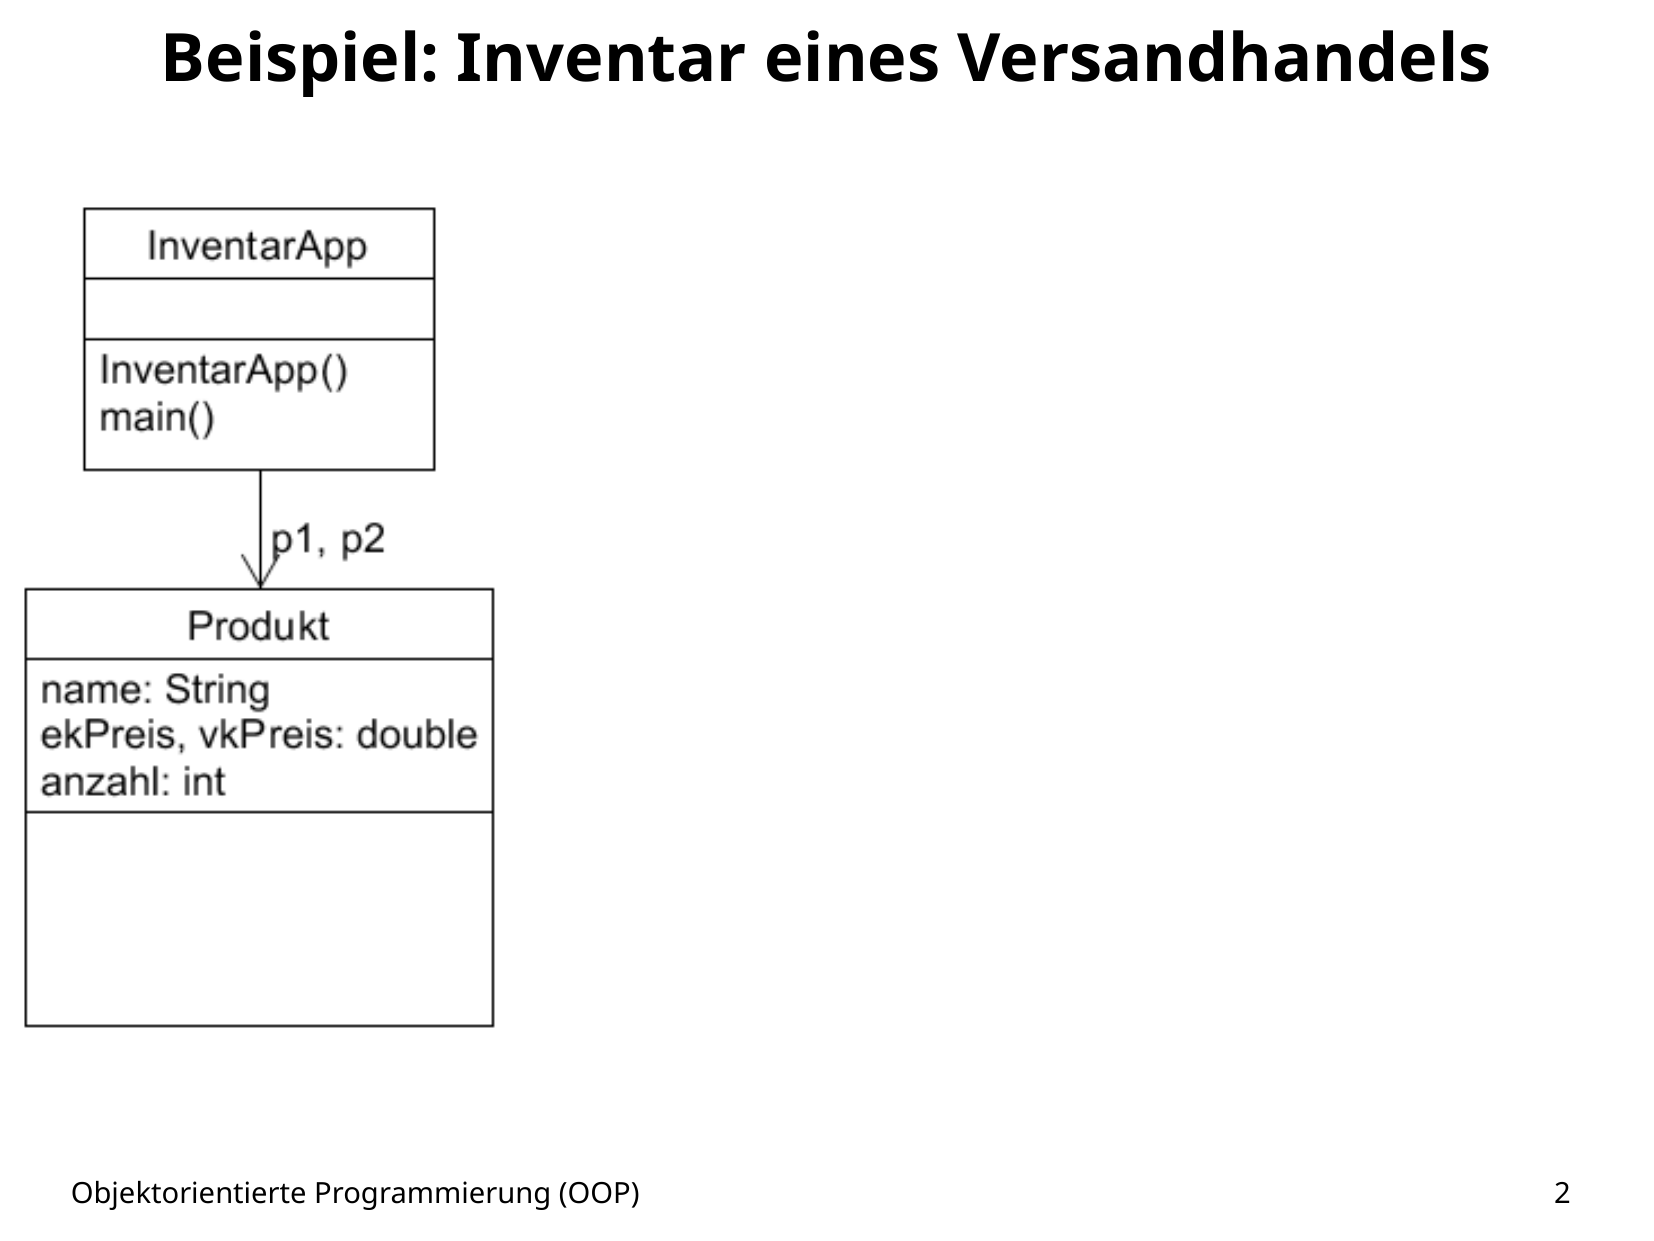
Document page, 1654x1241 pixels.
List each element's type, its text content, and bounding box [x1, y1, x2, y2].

picture [23, 206, 497, 1030]
title Beispiel: Inventar eines Versandhandels [0, 5, 1654, 107]
